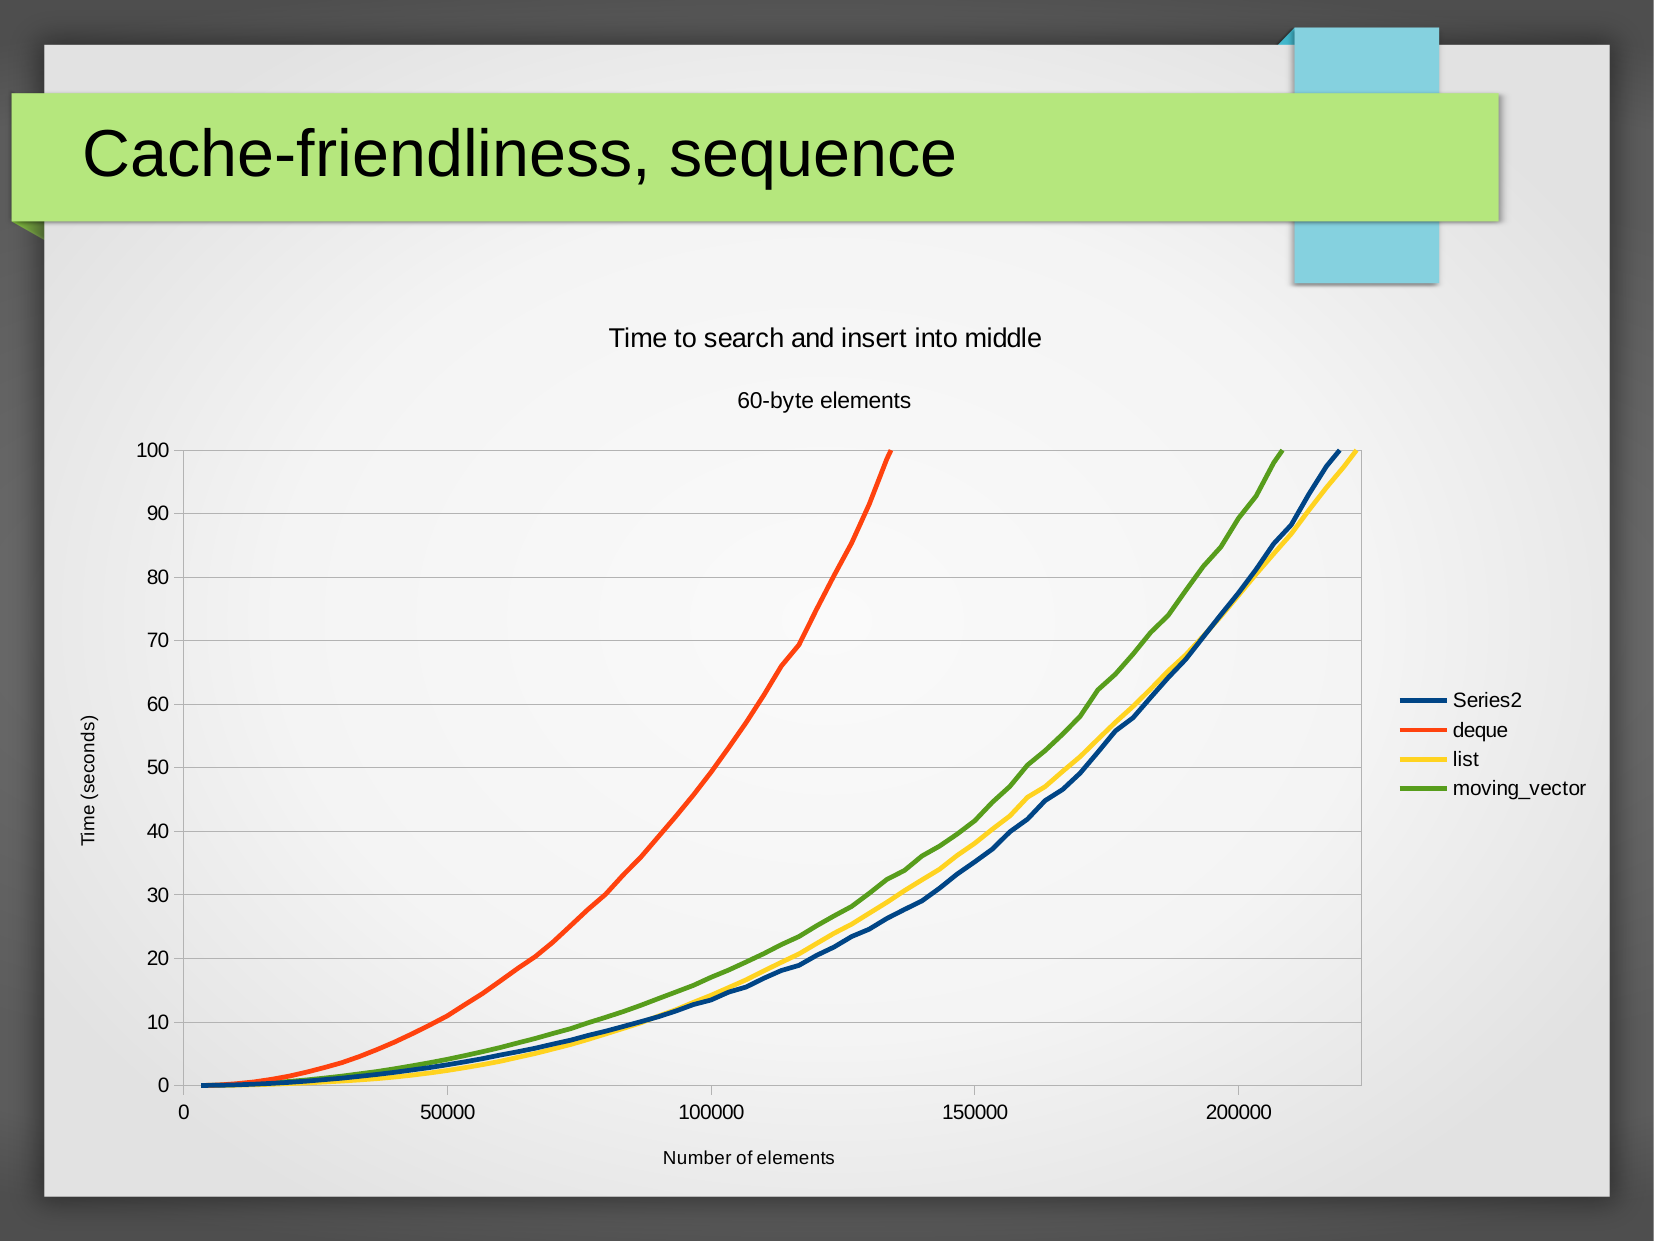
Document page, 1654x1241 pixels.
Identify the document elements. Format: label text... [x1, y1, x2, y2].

chart [45, 289, 1606, 1201]
title Cache-friendliness, sequence [82, 94, 1264, 213]
picture [0, 0, 1654, 1241]
